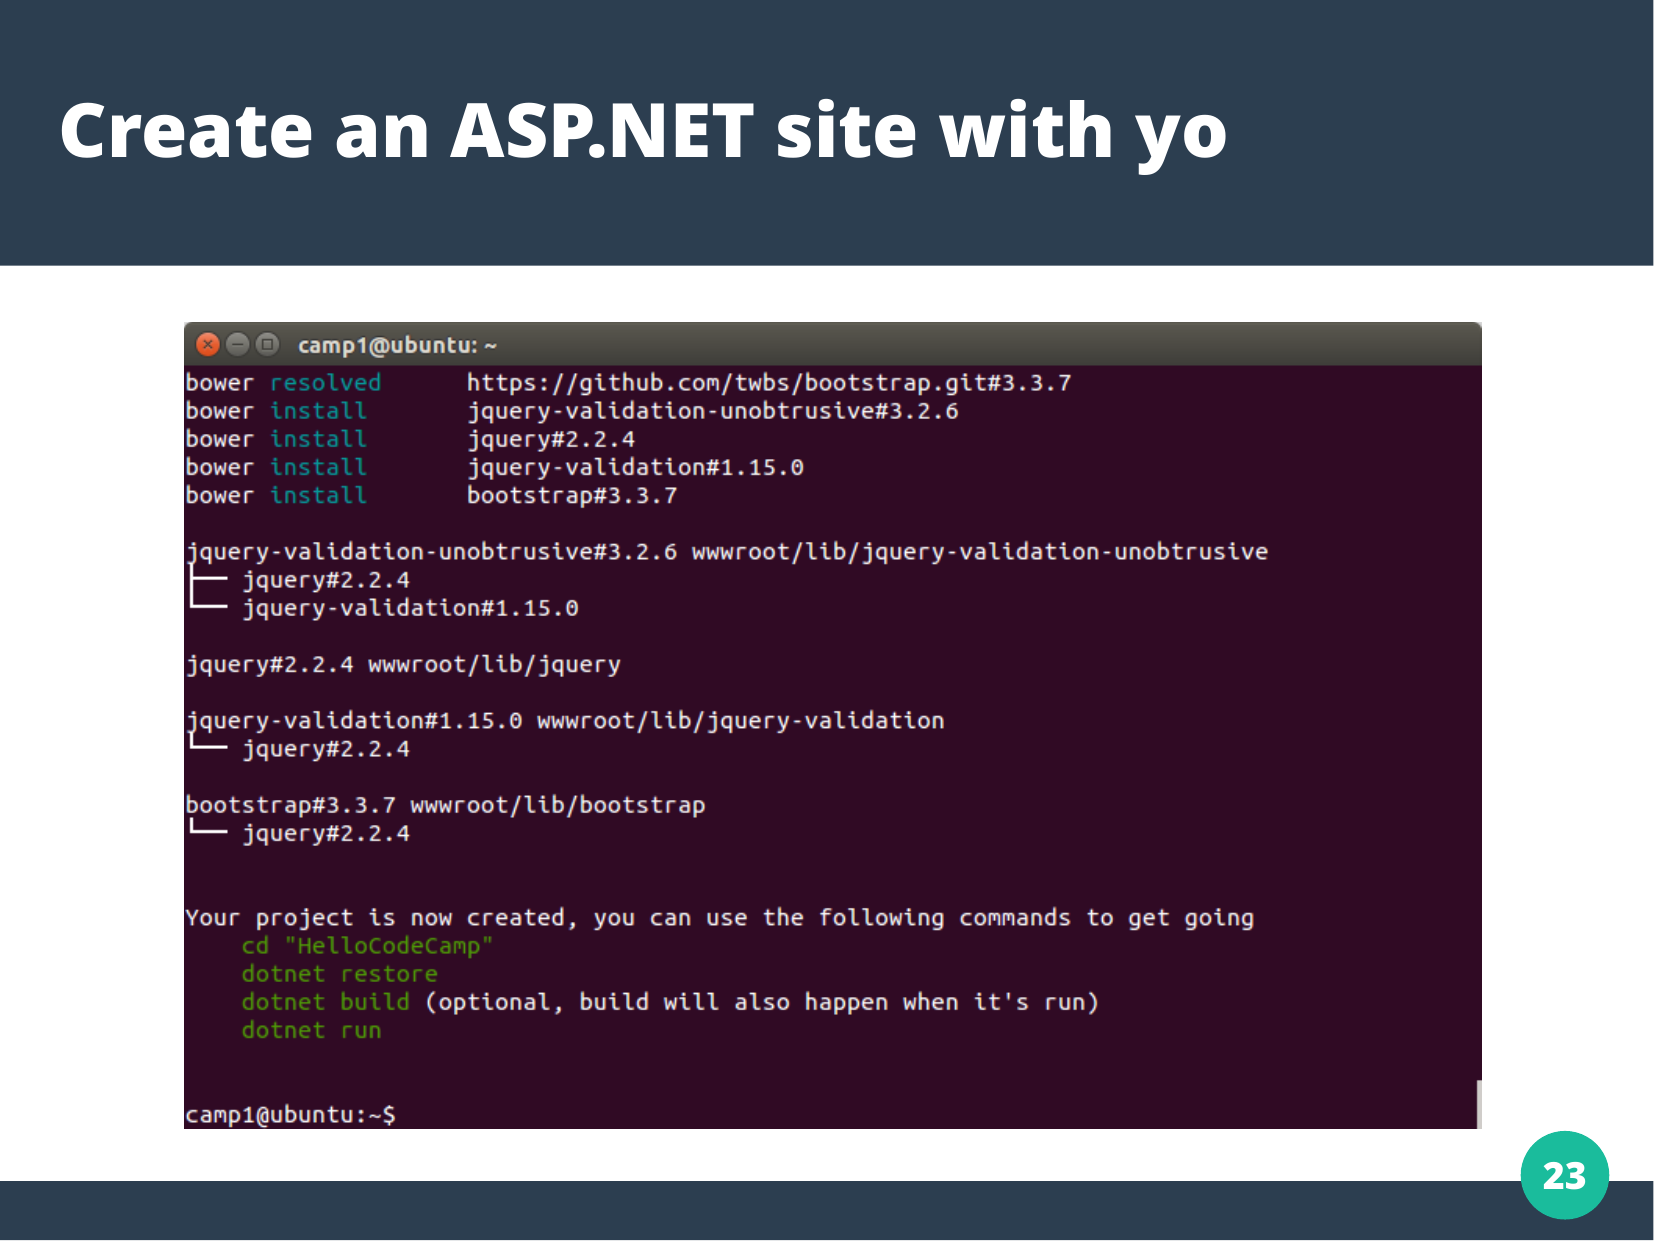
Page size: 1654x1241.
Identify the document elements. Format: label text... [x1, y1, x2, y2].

title Create an ASP.NET site with yo [59, 49, 1595, 207]
picture [184, 322, 1482, 1129]
